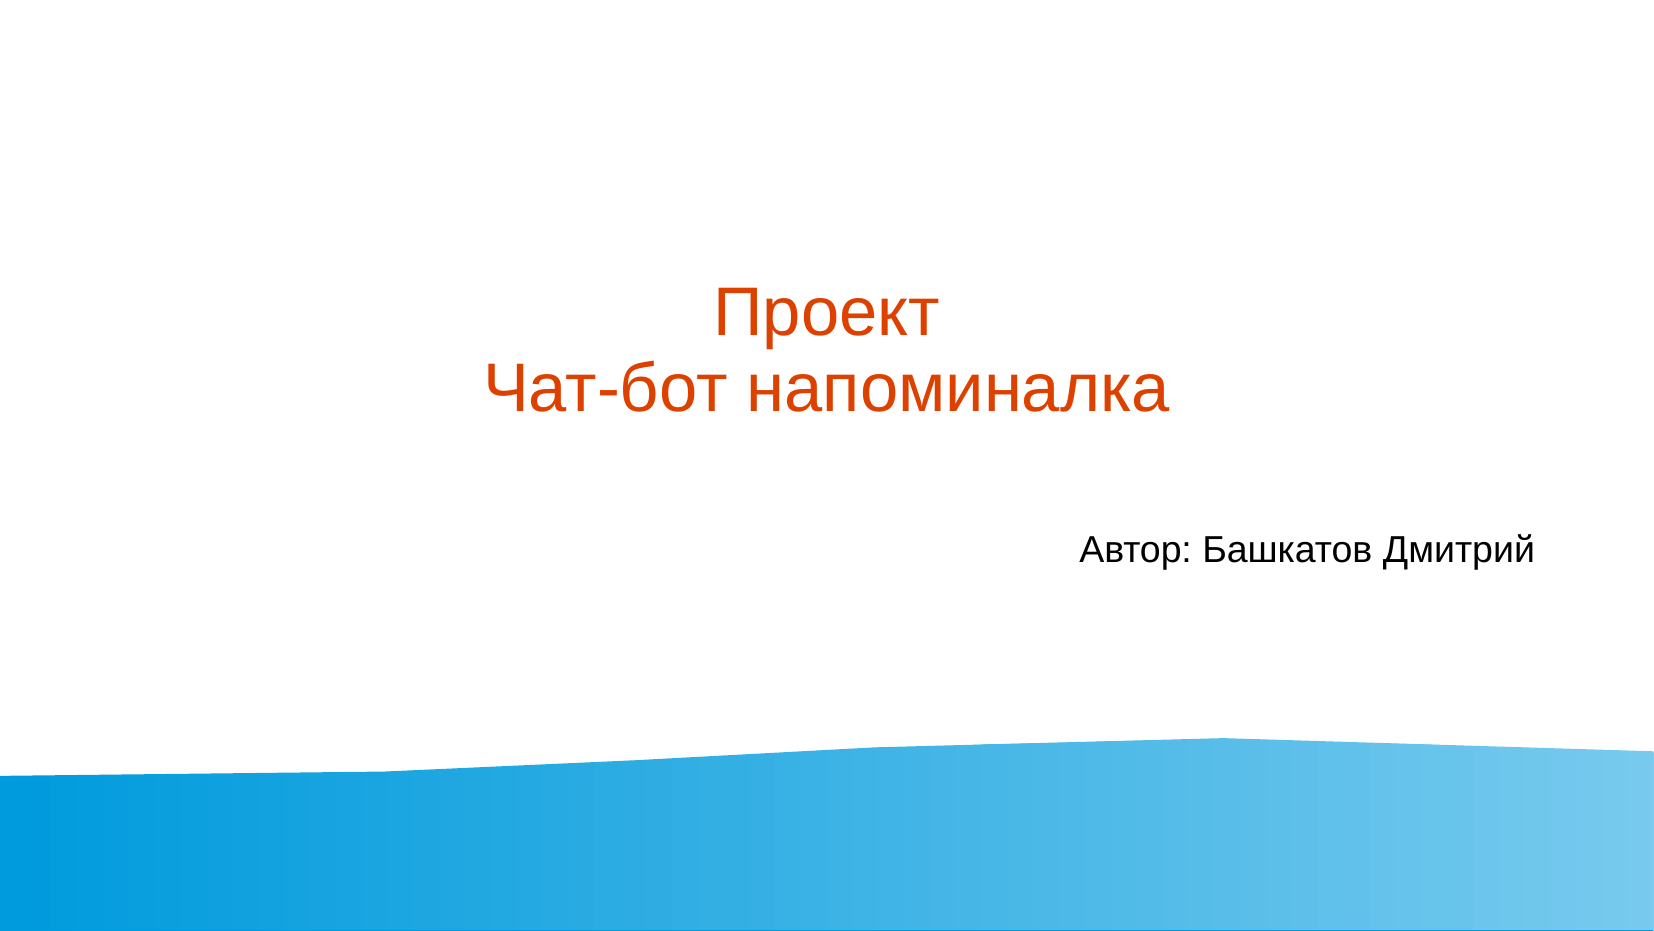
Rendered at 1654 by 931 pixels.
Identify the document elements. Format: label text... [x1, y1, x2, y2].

subtitle Автор: Башкатов Дмитрий [738, 478, 1536, 621]
title Проект Чат-бот напоминалка [88, 226, 1565, 473]
